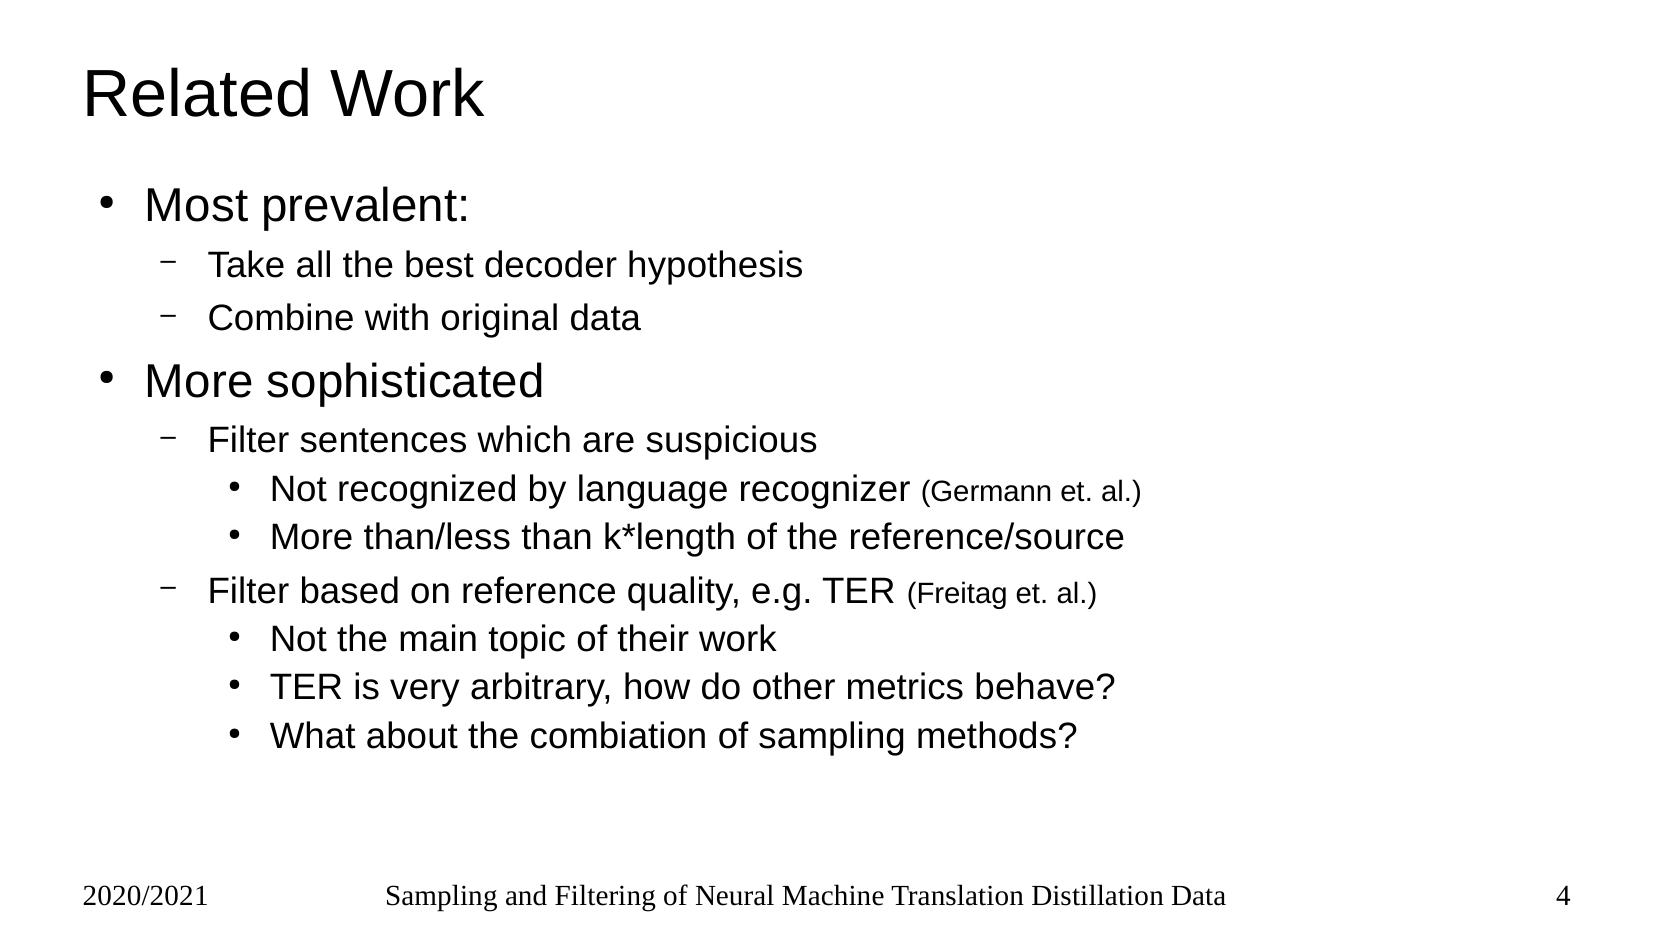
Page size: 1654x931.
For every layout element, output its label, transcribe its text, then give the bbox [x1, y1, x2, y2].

title Related Work [82, 37, 1571, 151]
list Most prevalent: Take all the best decoder hypothesis Combine with original data More sophisticated Filter sentences which are suspicious Not recognized by language recognizer (Germann et. al.) More than/less than k*length of the reference/source Filter based on reference quality, e.g. TER (Freitag et. al.) Not the main topic of their work TER is very arbitrary, how do other metrics behave? What about the combiation of sampling methods? [82, 187, 1571, 758]
